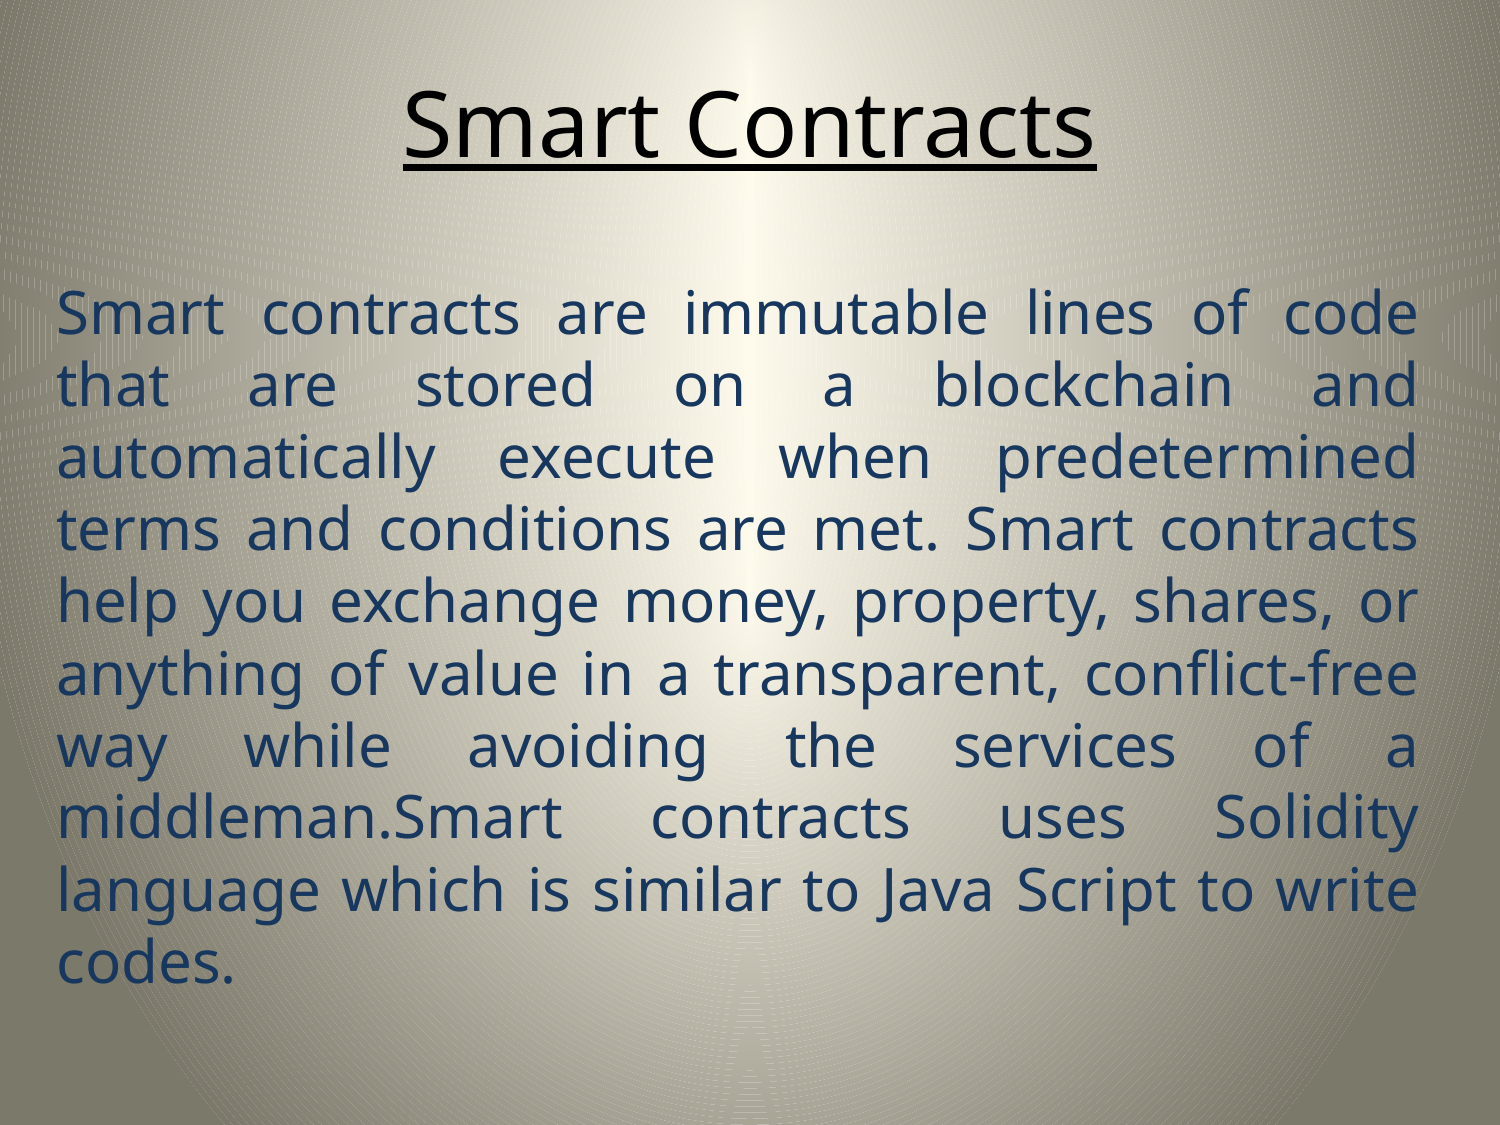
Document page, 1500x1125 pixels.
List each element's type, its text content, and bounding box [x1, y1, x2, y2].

title Smart Contracts [112, 0, 1388, 242]
subtitle Smart contracts are immutable lines of code that are stored on a blockchain and automatically execute when predetermined terms and conditions are met. Smart contracts help you exchange money, property, shares, or anything of value in a transparent, conflict-free way while avoiding the services of a middleman.Smart contracts uses Solidity language which is similar to Java Script to write codes. [41, 267, 1436, 1012]
